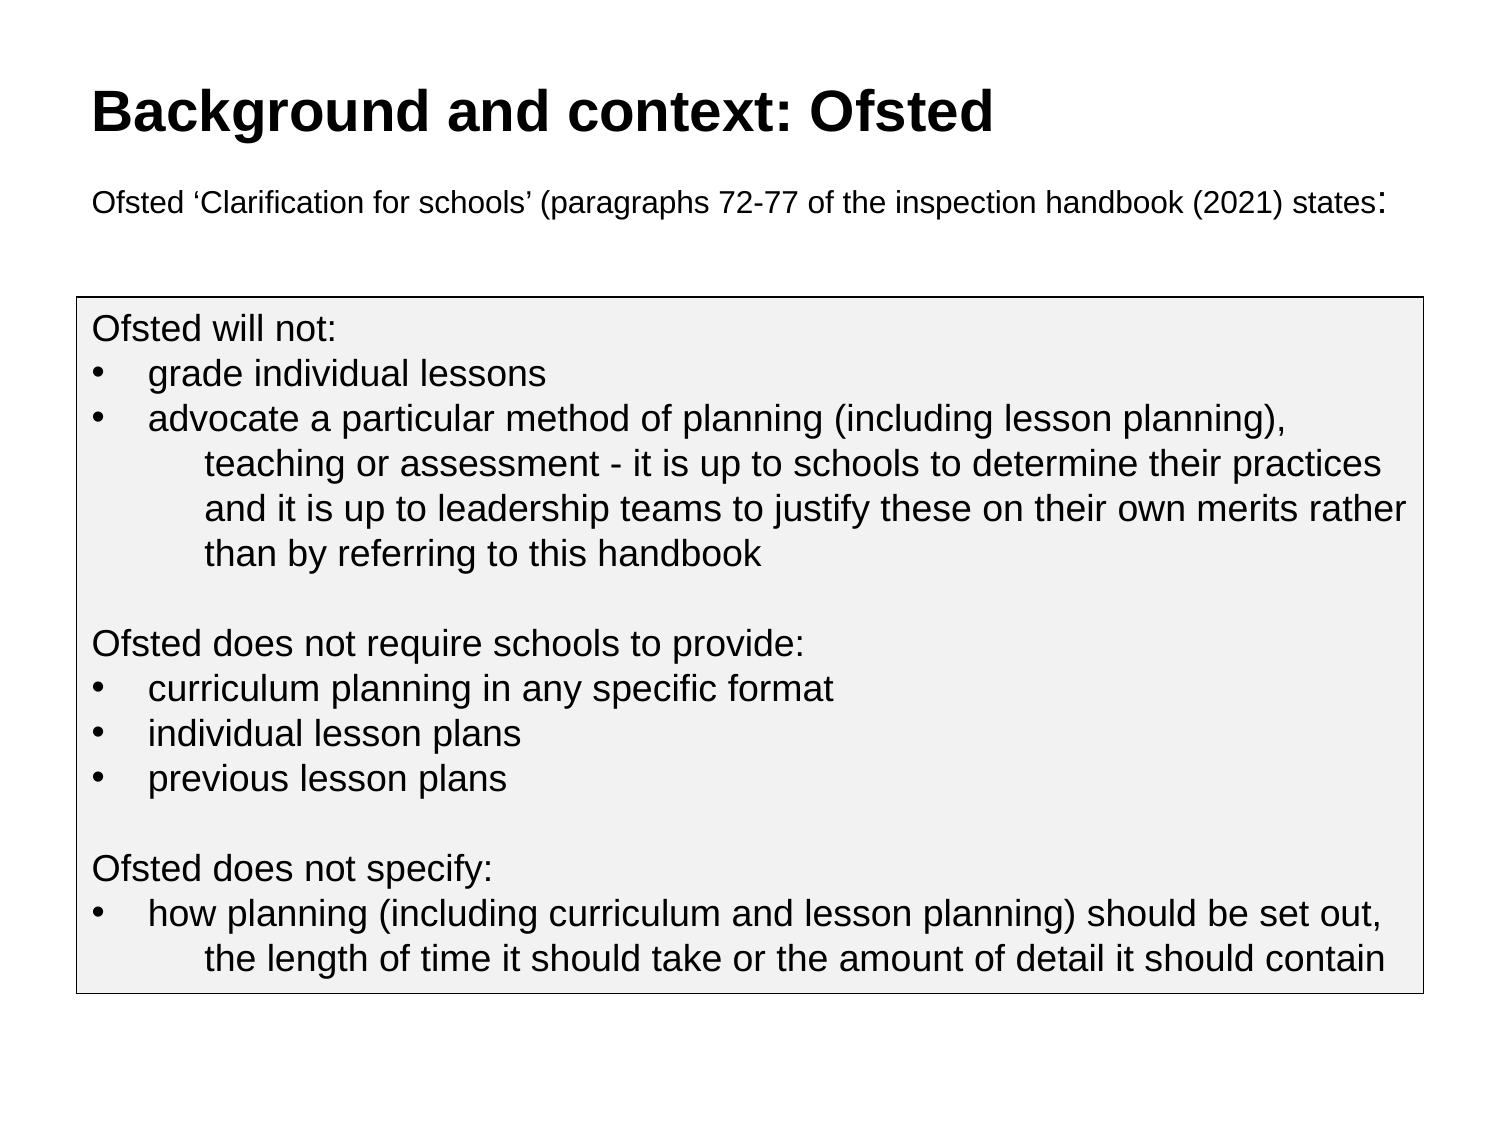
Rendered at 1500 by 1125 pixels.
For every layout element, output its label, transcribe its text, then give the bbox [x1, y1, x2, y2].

title Background and context: Ofsted [76, 30, 1424, 157]
list Ofsted ‘Clarification for schools’ (paragraphs 72-77 of the inspection handbook (2021) states: [76, 157, 1430, 275]
text_box Ofsted will not: grade individual lessons advocate a particular method of planning (including lesson planning), teaching or assessment - it is up to schools to determine their practices and it is up to leadership teams to justify these on their own merits rather than by referring to this handbook Ofsted does not require schools to provide: curriculum planning in any specific format individual lesson plans previous lesson plans Ofsted does not specify: how planning (including curriculum and lesson planning) should be set out, the length of time it should take or the amount of detail it should contain [76, 296, 1424, 994]
